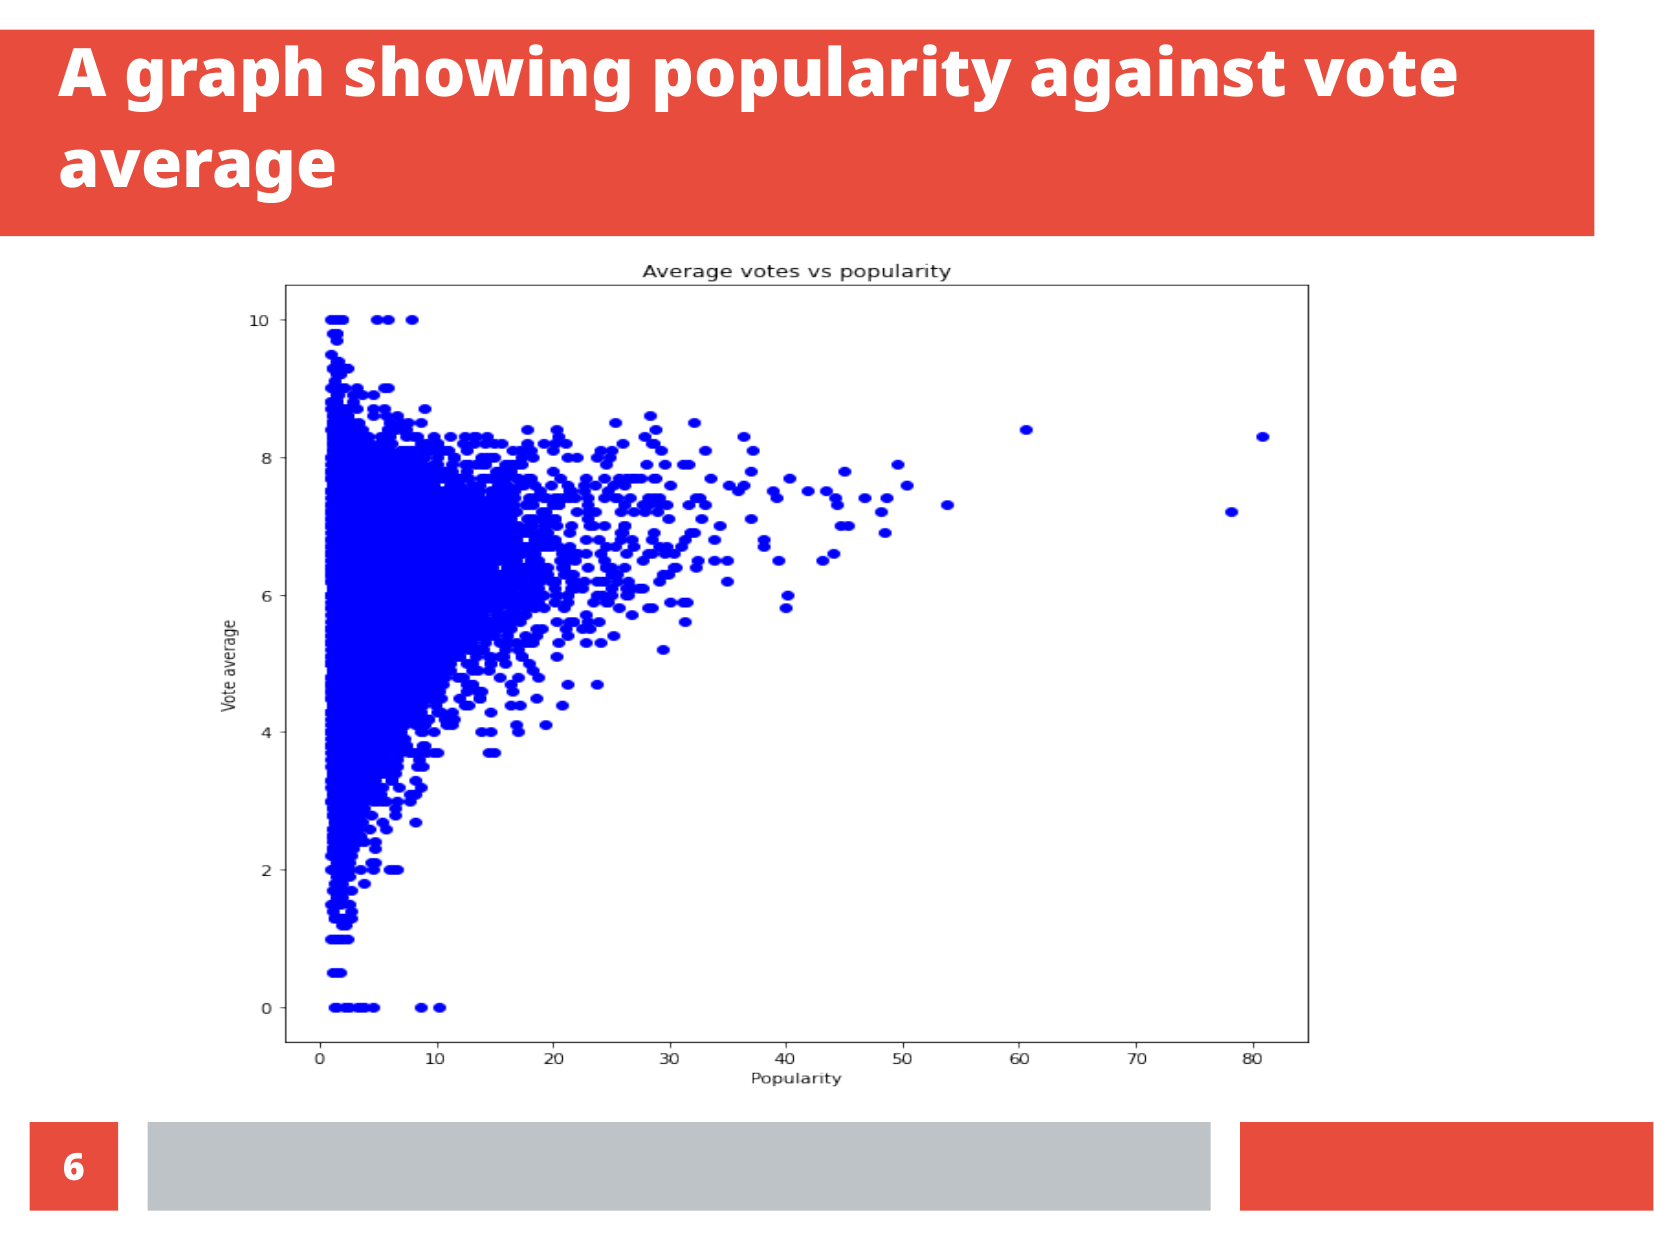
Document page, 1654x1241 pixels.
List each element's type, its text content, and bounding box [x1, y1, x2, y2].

title A graph showing popularity against vote average [59, 59, 1595, 207]
picture [210, 254, 1321, 1096]
